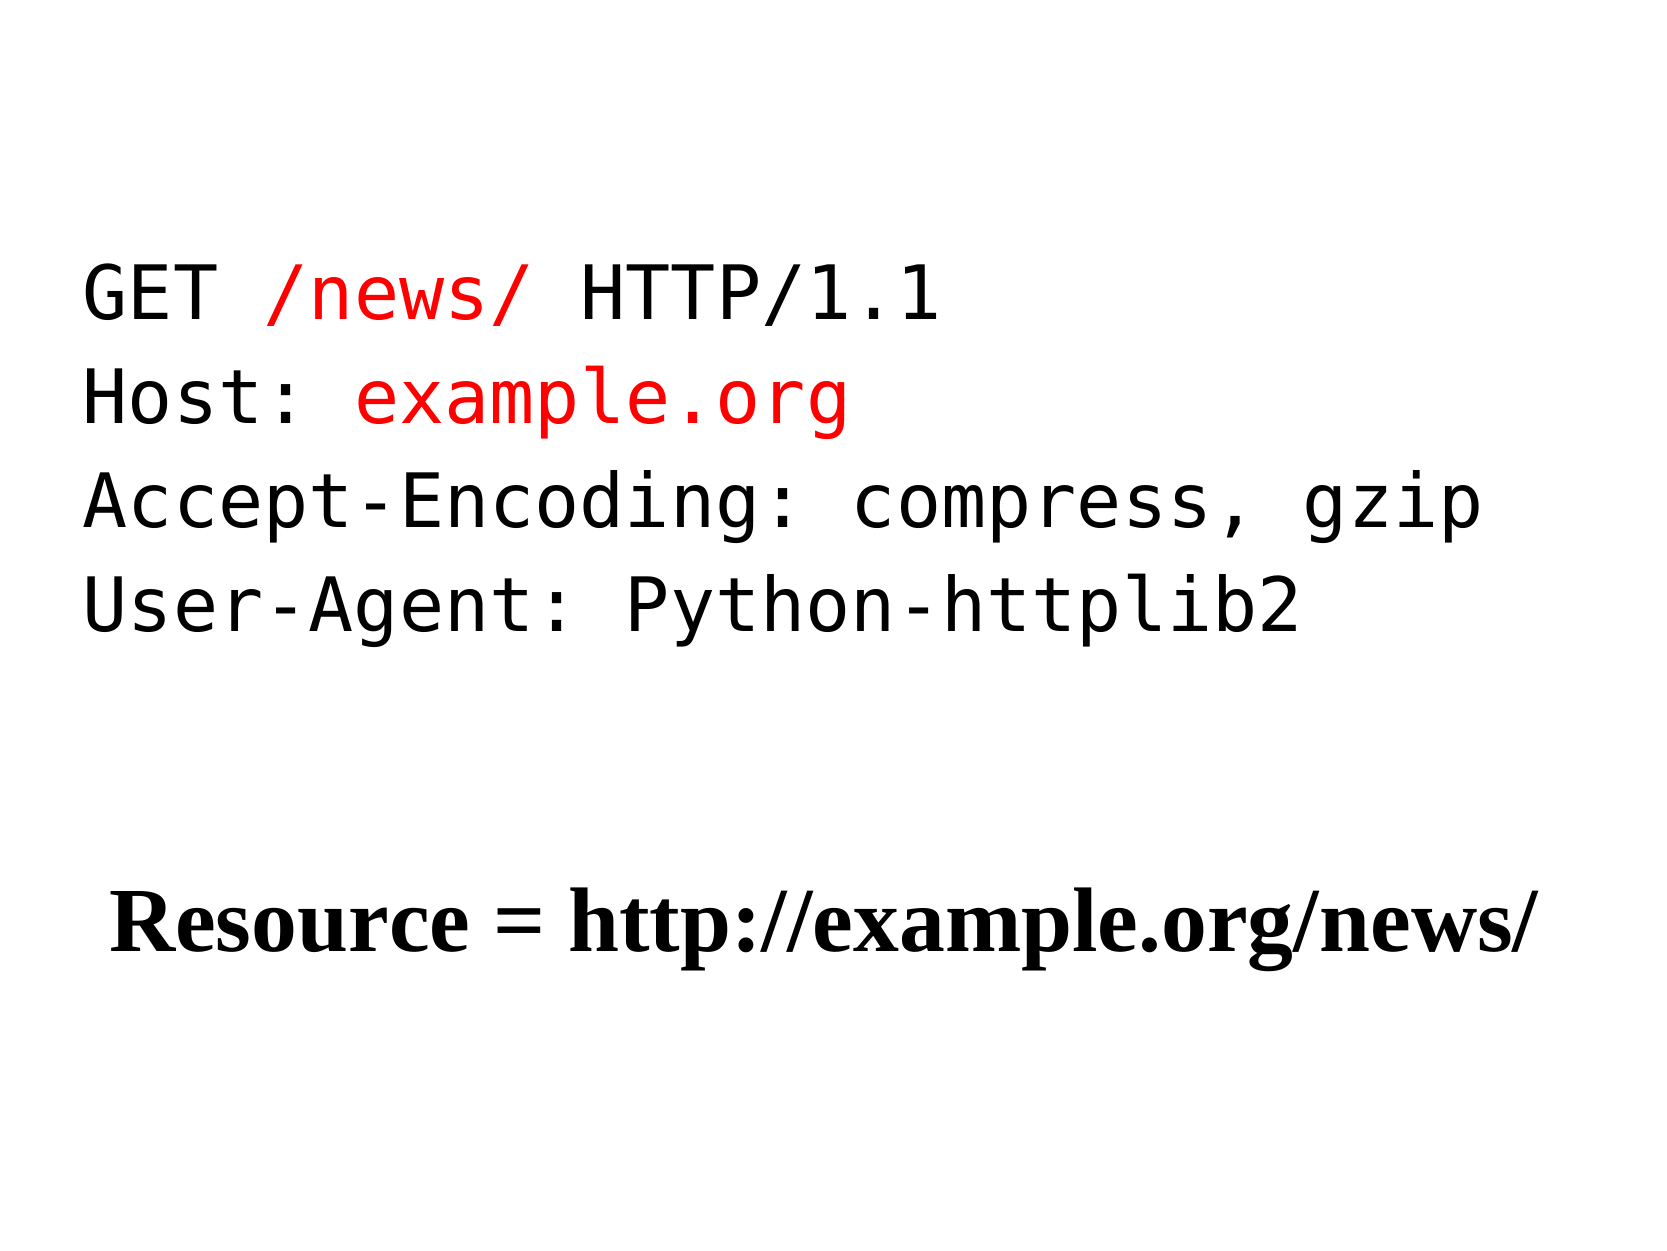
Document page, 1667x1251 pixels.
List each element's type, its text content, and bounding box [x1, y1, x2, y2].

text_box GET /news/ HTTP/1.1 Host: example.org Accept-Encoding: compress, gzip User-Agent: Python-httplib2 [37, 74, 1667, 826]
text_box Resource = http://example.org/news/ [37, 862, 1613, 1126]
